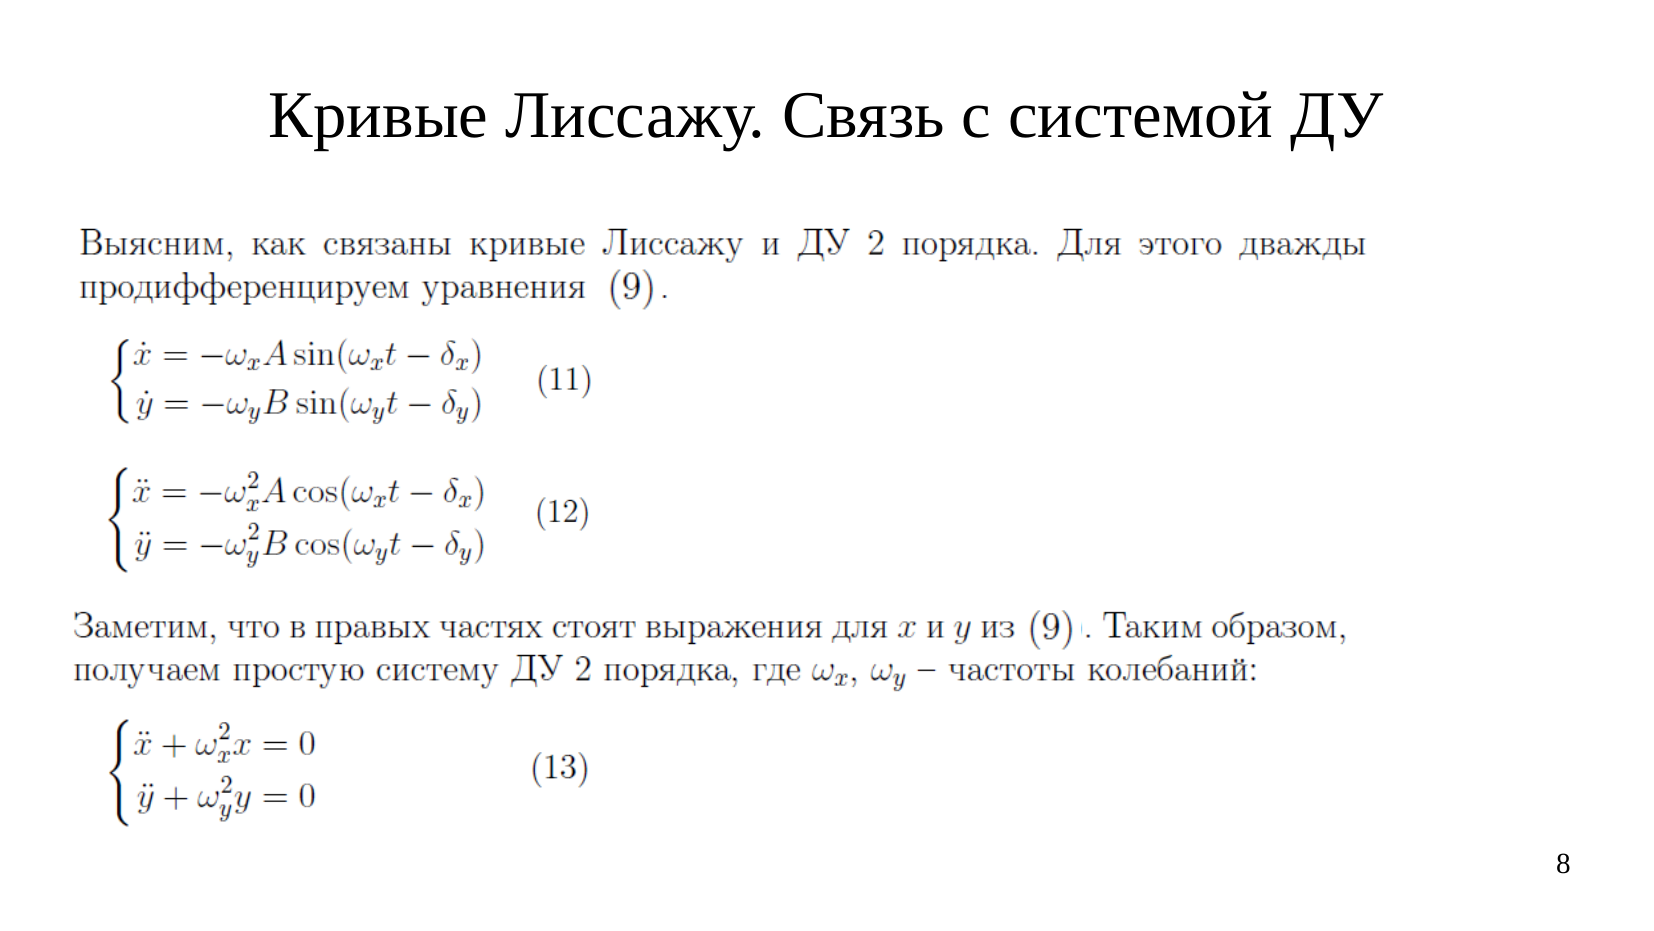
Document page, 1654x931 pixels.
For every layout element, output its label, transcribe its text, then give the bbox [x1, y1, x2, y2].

picture [59, 206, 1388, 317]
picture [525, 484, 593, 538]
picture [52, 588, 1359, 706]
picture [531, 354, 593, 407]
picture [94, 708, 331, 836]
title Кривые Лиссажу. Связь с системой ДУ [82, 37, 1571, 193]
picture [92, 324, 500, 587]
picture [522, 738, 594, 798]
